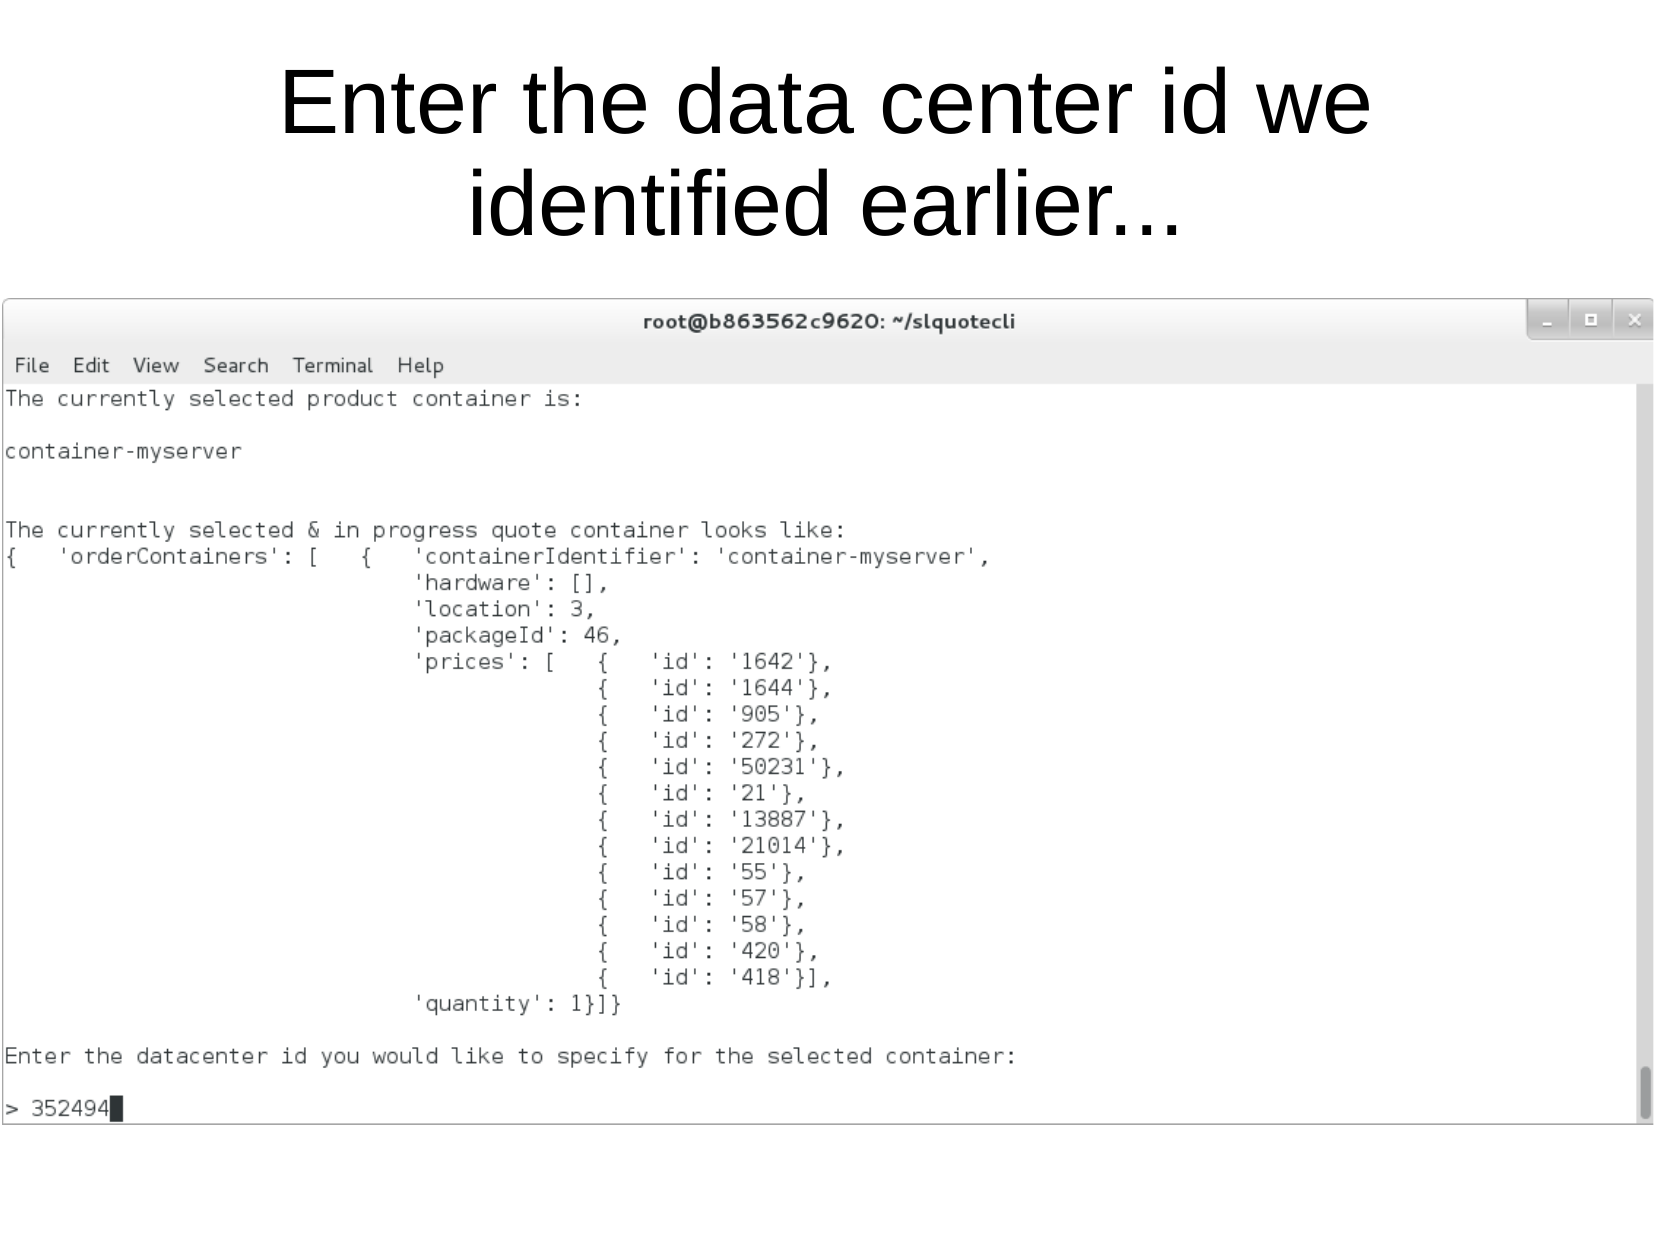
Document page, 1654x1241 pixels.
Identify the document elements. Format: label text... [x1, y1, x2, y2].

title Enter the data center id we identified earlier... [82, 49, 1571, 257]
picture [2, 298, 1654, 1126]
